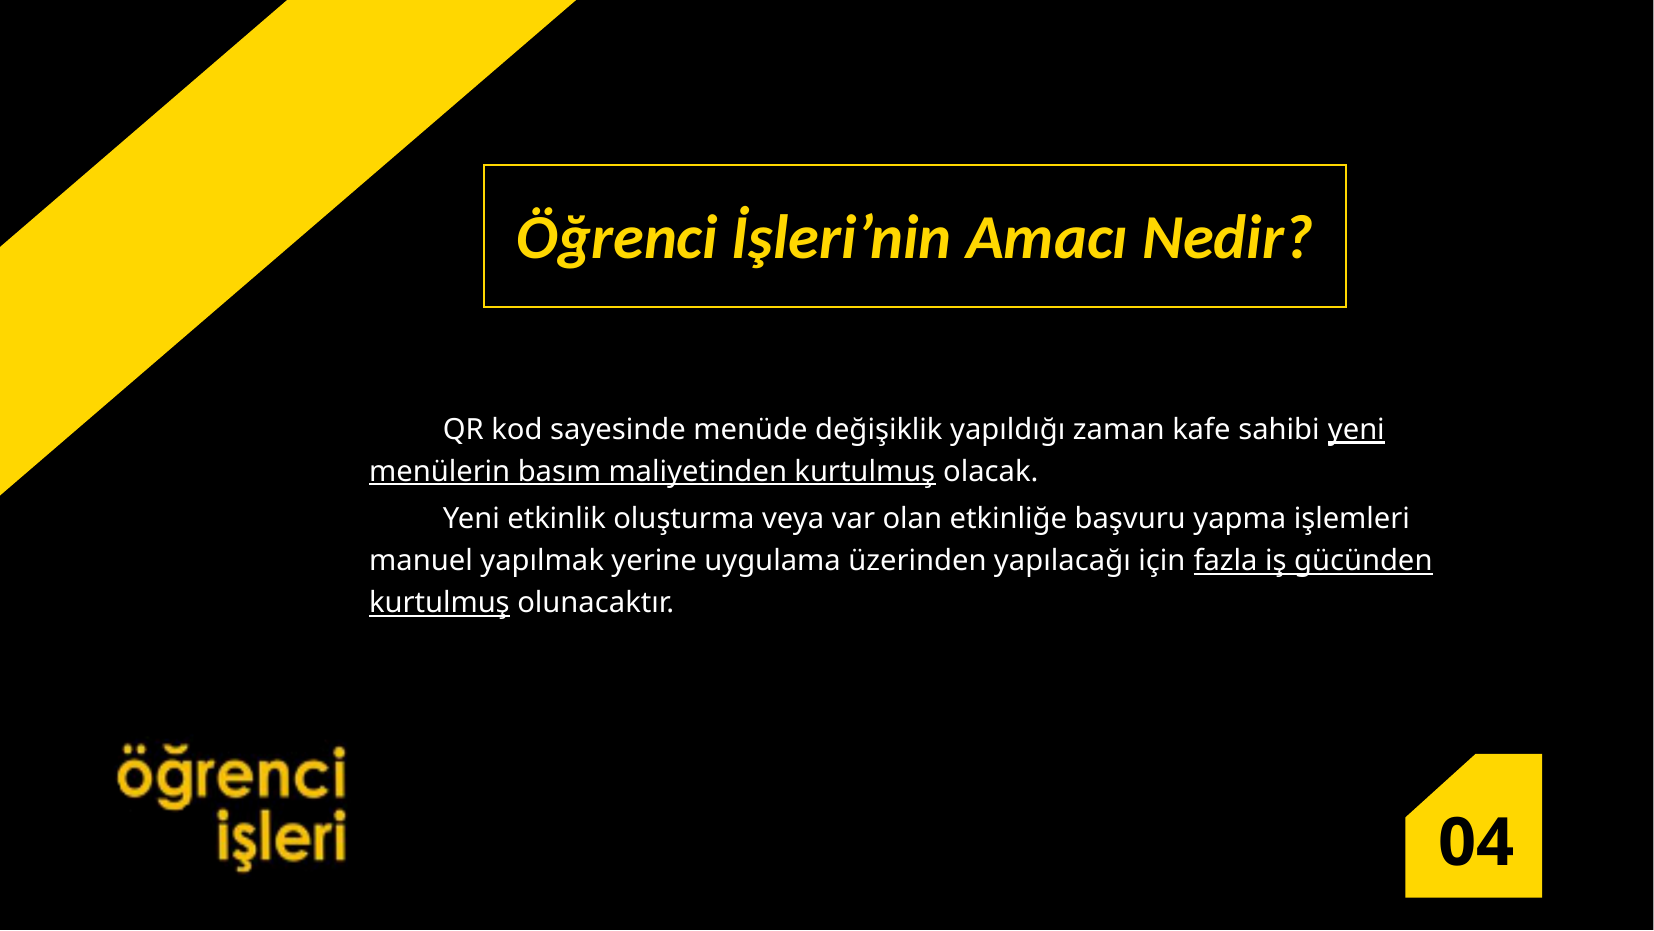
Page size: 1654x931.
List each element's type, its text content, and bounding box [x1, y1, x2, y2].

text_box QR kod sayesinde menüde değişiklik yapıldığı zaman kafe sahibi yeni menülerin basım maliyetinden kurtulmuş olacak. Yeni etkinlik oluşturma veya var olan etkinliğe başvuru yapma işlemleri manuel yapılmak yerine uygulama üzerinden yapılacağı için fazla iş gücünden kurtulmuş olunacaktır. [354, 395, 1477, 626]
text_box Öğrenci İşleri’nin Amacı Nedir? [496, 188, 1335, 279]
text_box [0, 0, 577, 496]
text_box [1405, 801, 1543, 898]
text_box 04 [1423, 791, 1543, 887]
text_box [1434, 753, 1543, 791]
picture [70, 708, 420, 929]
